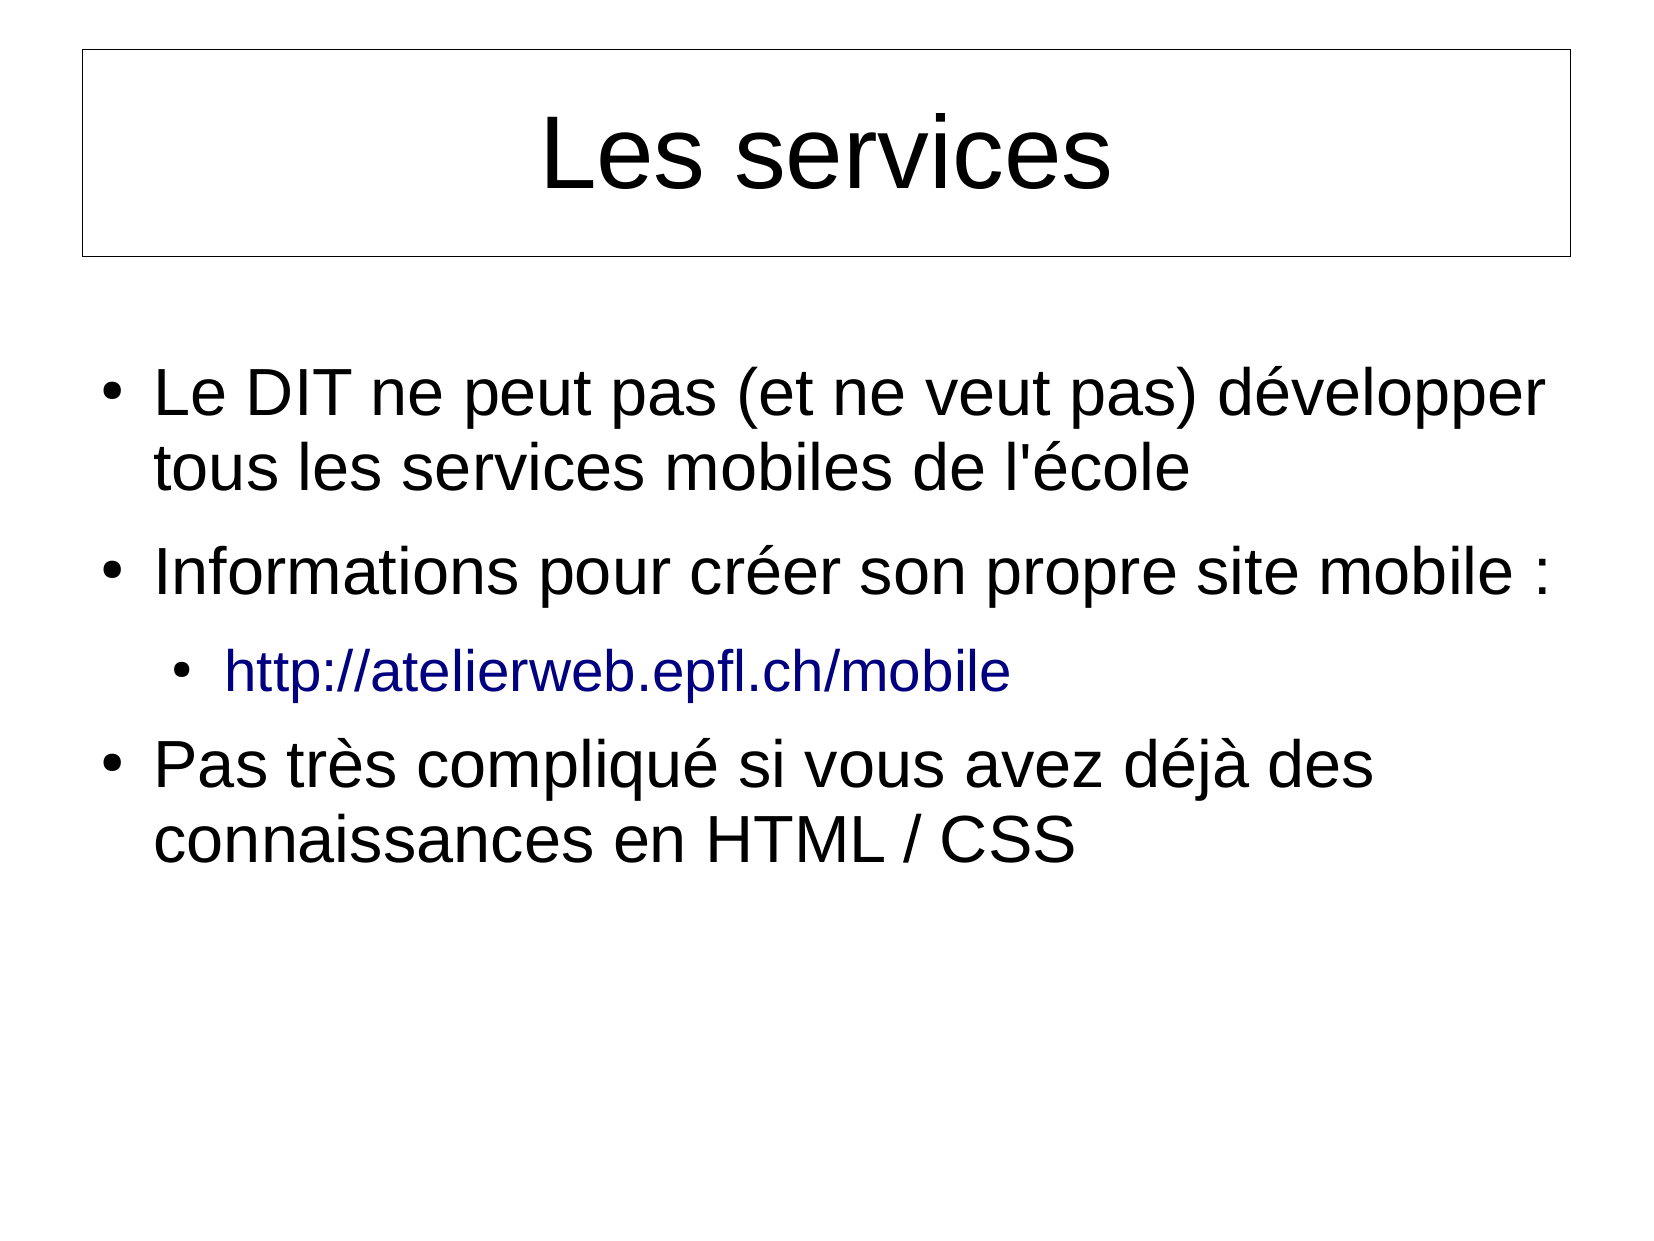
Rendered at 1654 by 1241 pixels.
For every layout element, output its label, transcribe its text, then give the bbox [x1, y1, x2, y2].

list Le DIT ne peut pas (et ne veut pas) développer tous les services mobiles de l'école Informations pour créer son propre site mobile : http://atelierweb.epfl.ch/mobile Pas très compliqué si vous avez déjà des connaissances en HTML / CSS [82, 355, 1571, 1174]
title Les services [82, 49, 1571, 257]
